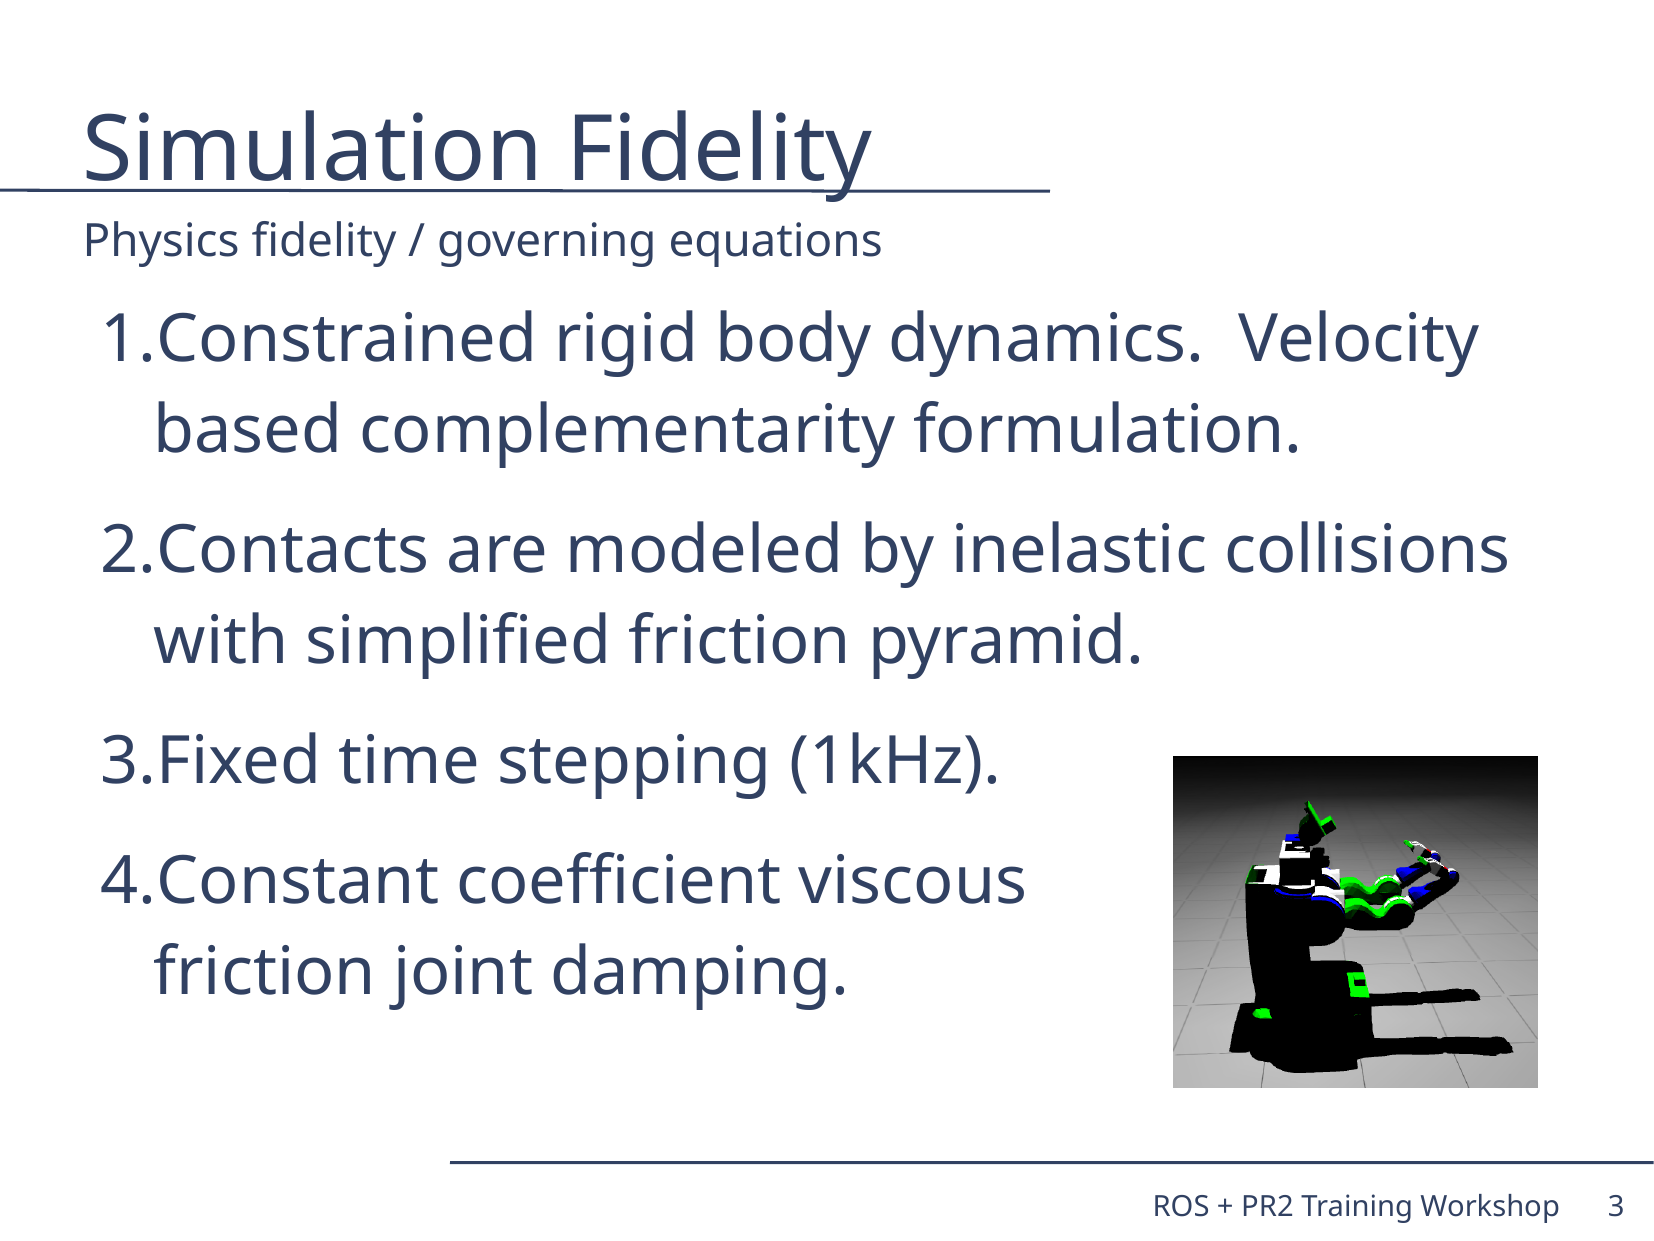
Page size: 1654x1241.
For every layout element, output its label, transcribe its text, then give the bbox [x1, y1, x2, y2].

picture [1173, 756, 1538, 1088]
title Simulation Fidelity Physics fidelity / governing equations [82, 73, 1571, 281]
list Constrained rigid body dynamics. Velocity based complementarity formulation. Contacts are modeled by inelastic collisions with simplified friction pyramid. Fixed time stepping (1kHz). Constant coefficient viscous friction joint damping. [82, 290, 1571, 1109]
